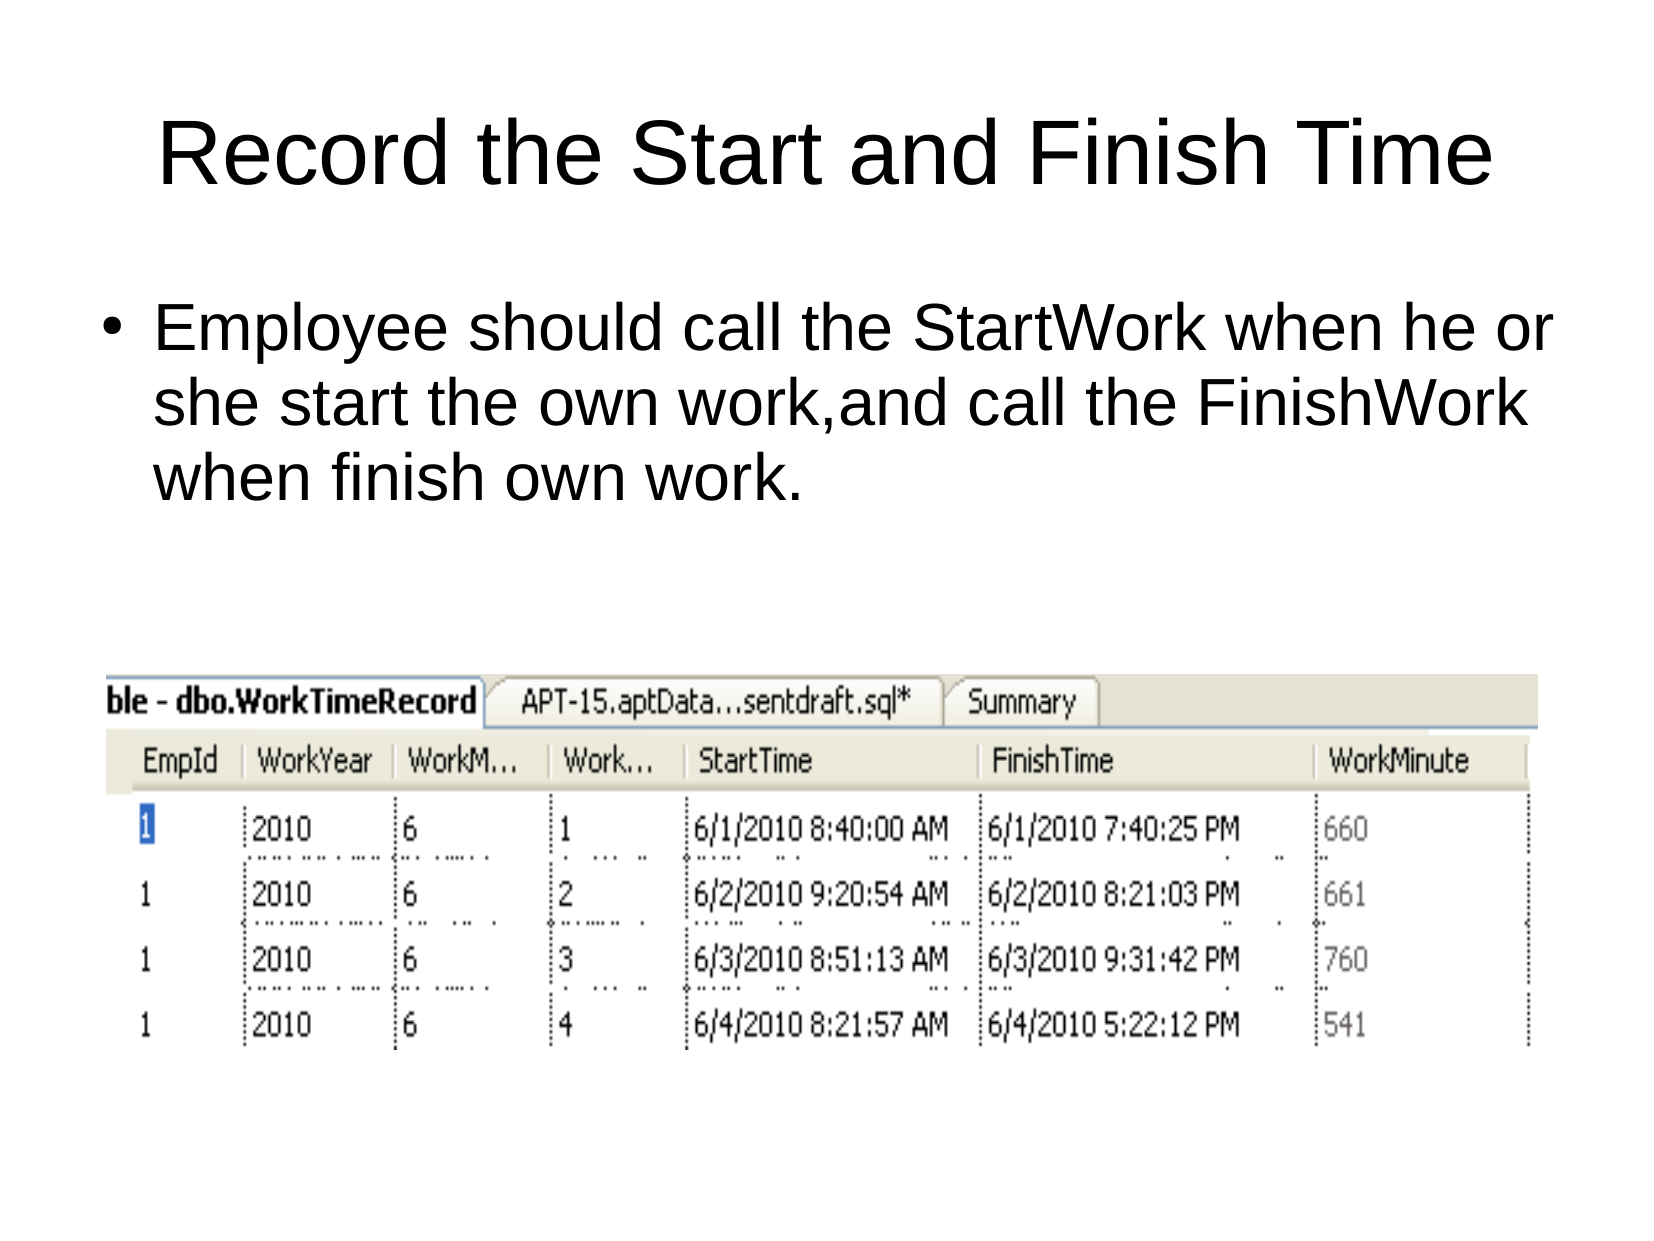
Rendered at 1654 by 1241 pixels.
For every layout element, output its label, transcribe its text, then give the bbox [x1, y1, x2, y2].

list Employee should call the StartWork when he or she start the own work,and call the FinishWork when finish own work. [82, 290, 1571, 1094]
picture [106, 674, 1538, 1051]
title Record the Start and Finish Time [82, 56, 1571, 250]
